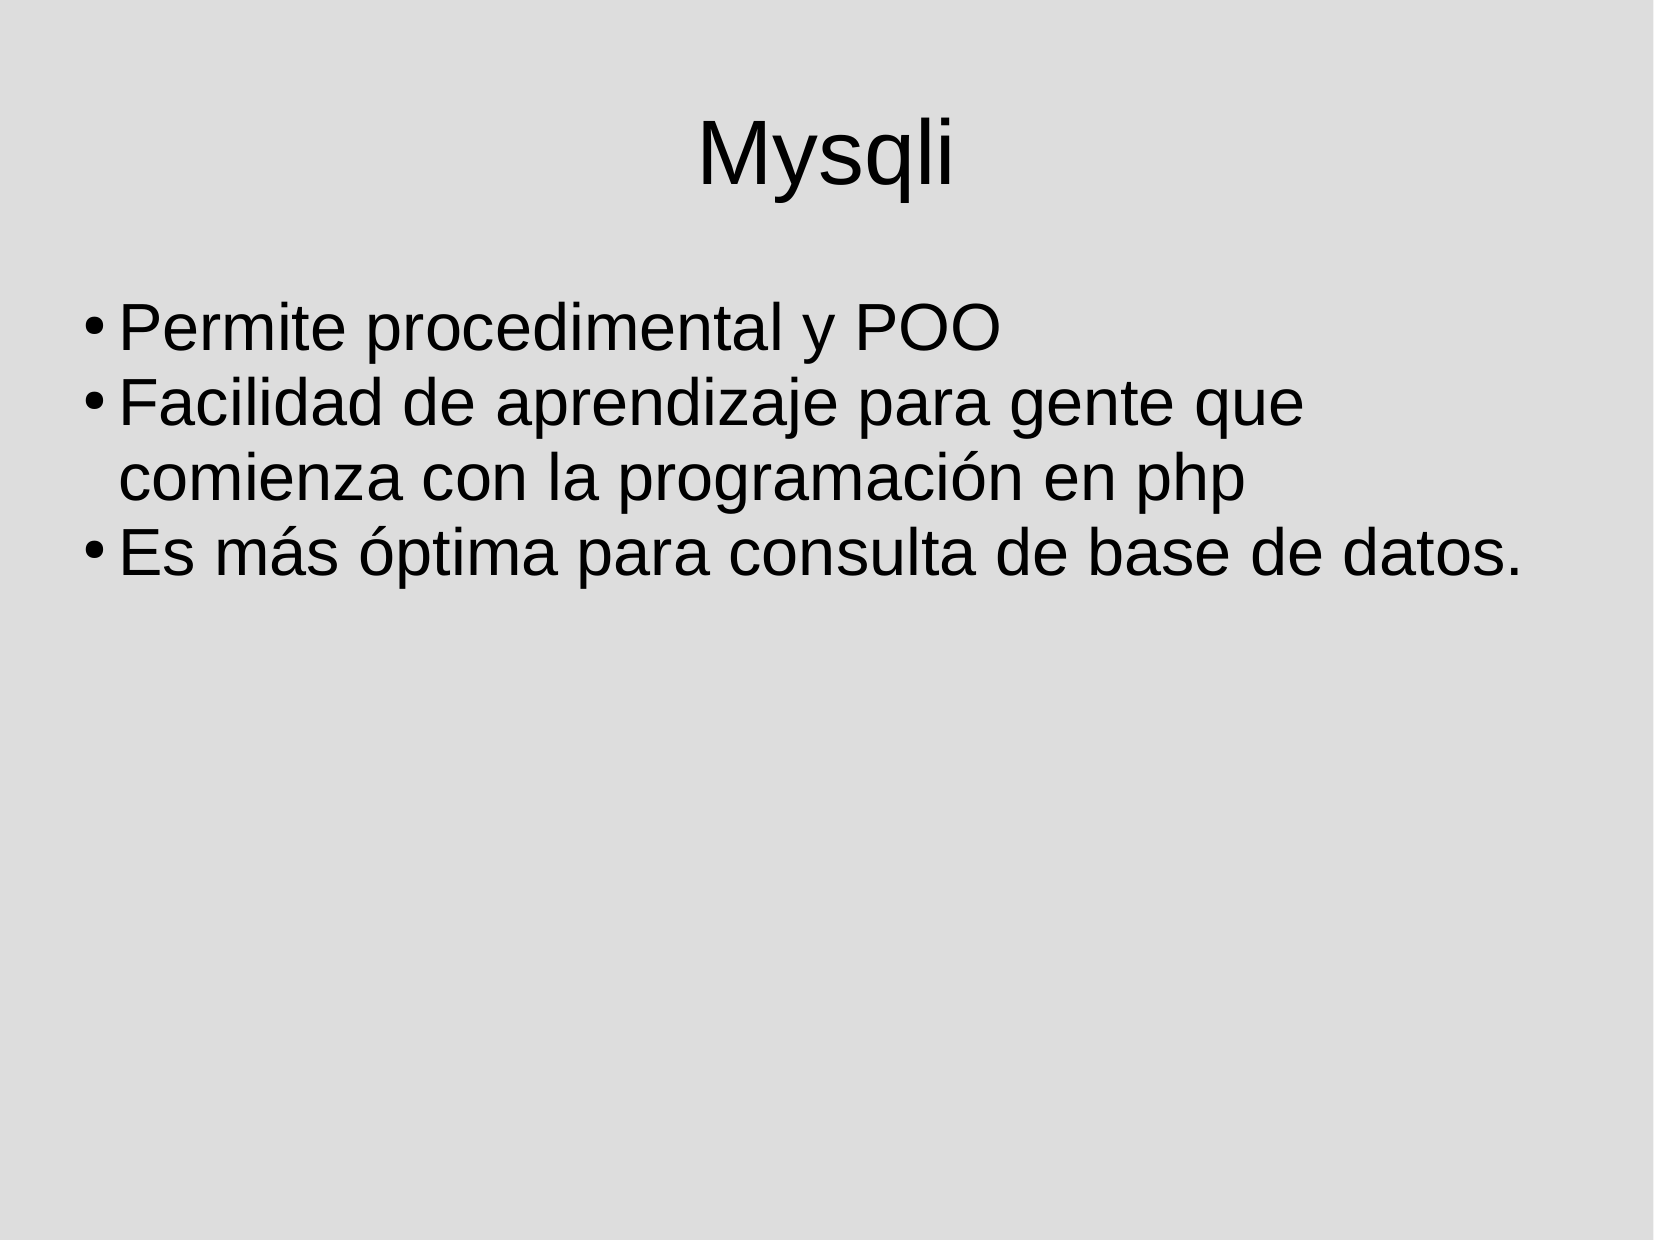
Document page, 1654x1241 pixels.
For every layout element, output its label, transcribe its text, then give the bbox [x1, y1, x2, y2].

subtitle Permite procedimental y POO Facilidad de aprendizaje para gente que comienza con la programación en php Es más óptima para consulta de base de datos. [82, 290, 1571, 1010]
title Mysqli [82, 49, 1571, 257]
